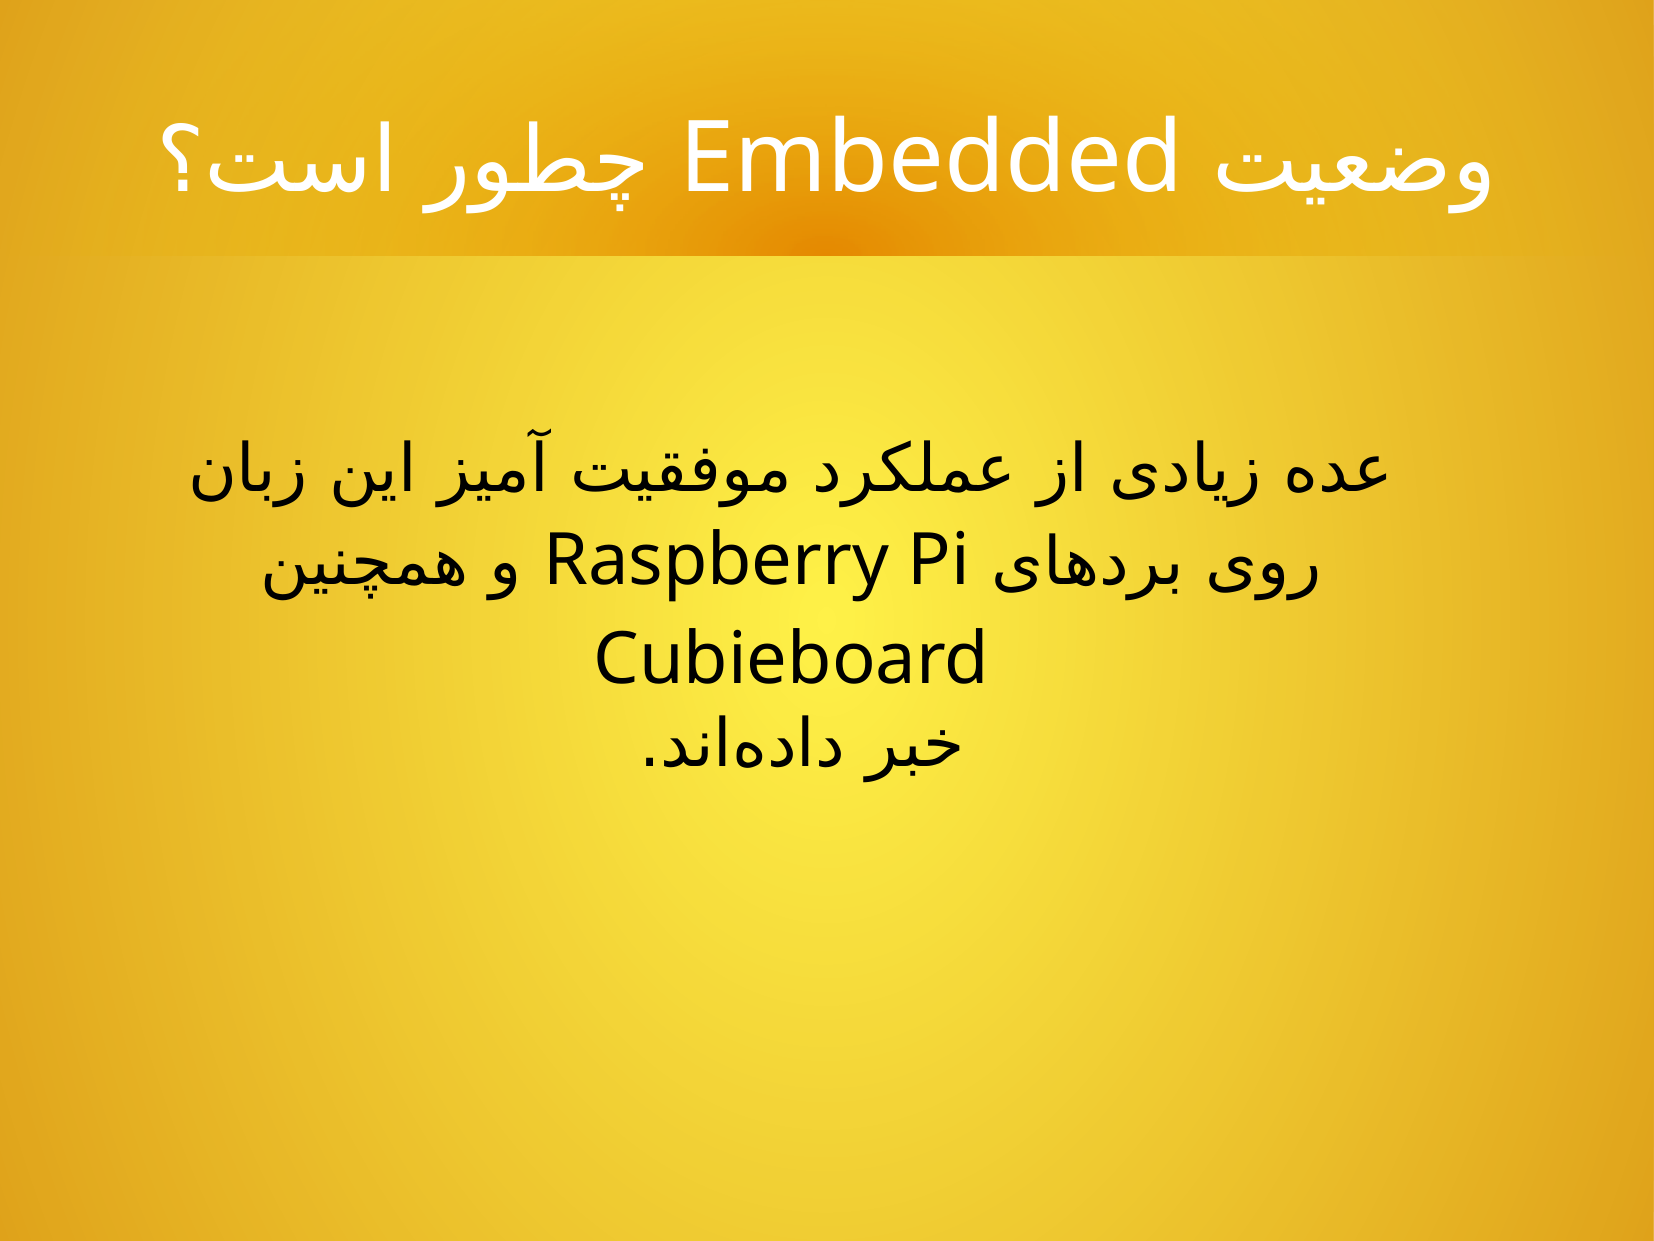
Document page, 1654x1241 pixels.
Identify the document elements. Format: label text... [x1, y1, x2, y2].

title وضعیت Embedded چطور است؟ [82, 49, 1571, 257]
list عده زیادی از عملکرد موفقیت آمیز این زبان روی بردهای Raspberry Pi و همچنین Cubieboard خبر داده‌اند. [82, 299, 1571, 1019]
